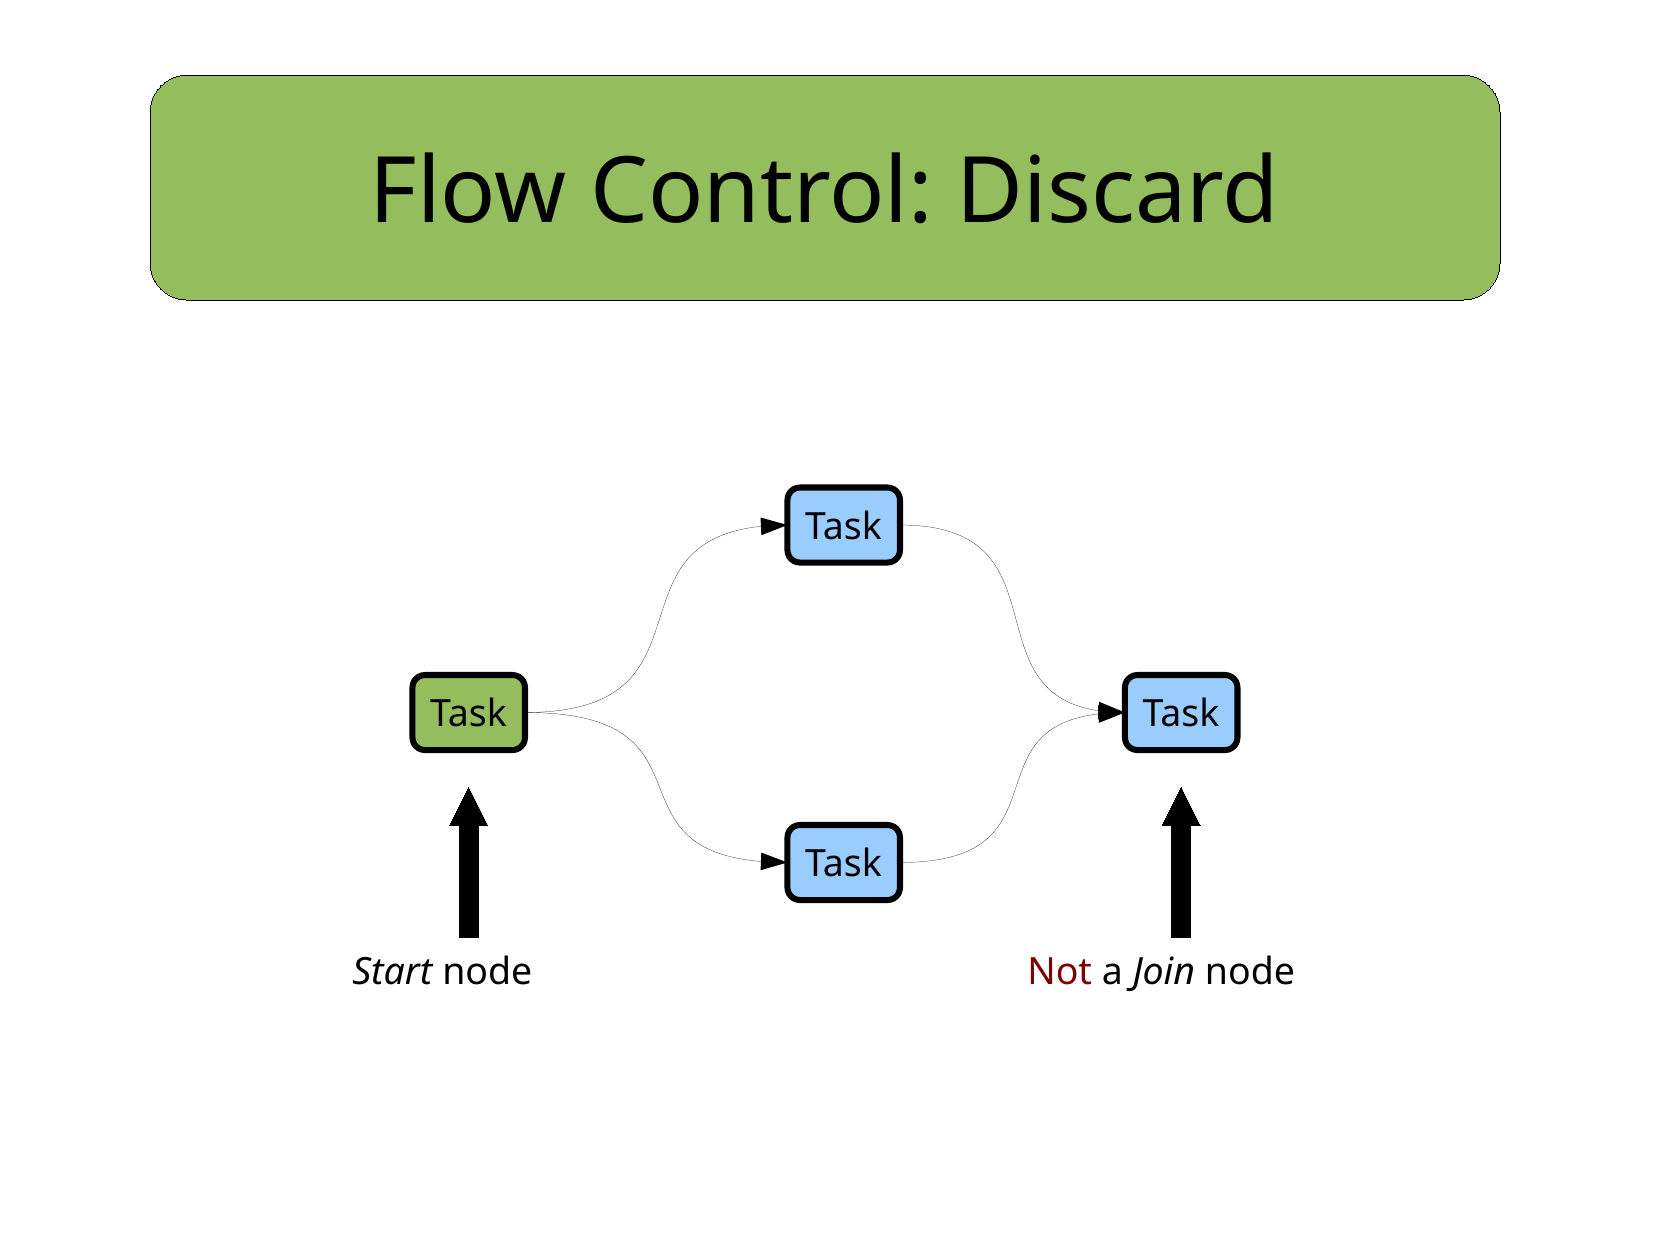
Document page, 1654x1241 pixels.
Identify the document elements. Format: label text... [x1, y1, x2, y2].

text_box Start node [337, 937, 563, 1003]
text_box Task [787, 825, 901, 901]
text_box Task [1124, 675, 1238, 751]
text_box Flow Control: Discard [150, 75, 1501, 301]
text_box Task [787, 487, 901, 563]
text_box [449, 787, 488, 938]
text_box [1162, 787, 1201, 938]
text_box Not a Join node [1012, 937, 1351, 1003]
text_box Task [412, 675, 526, 751]
